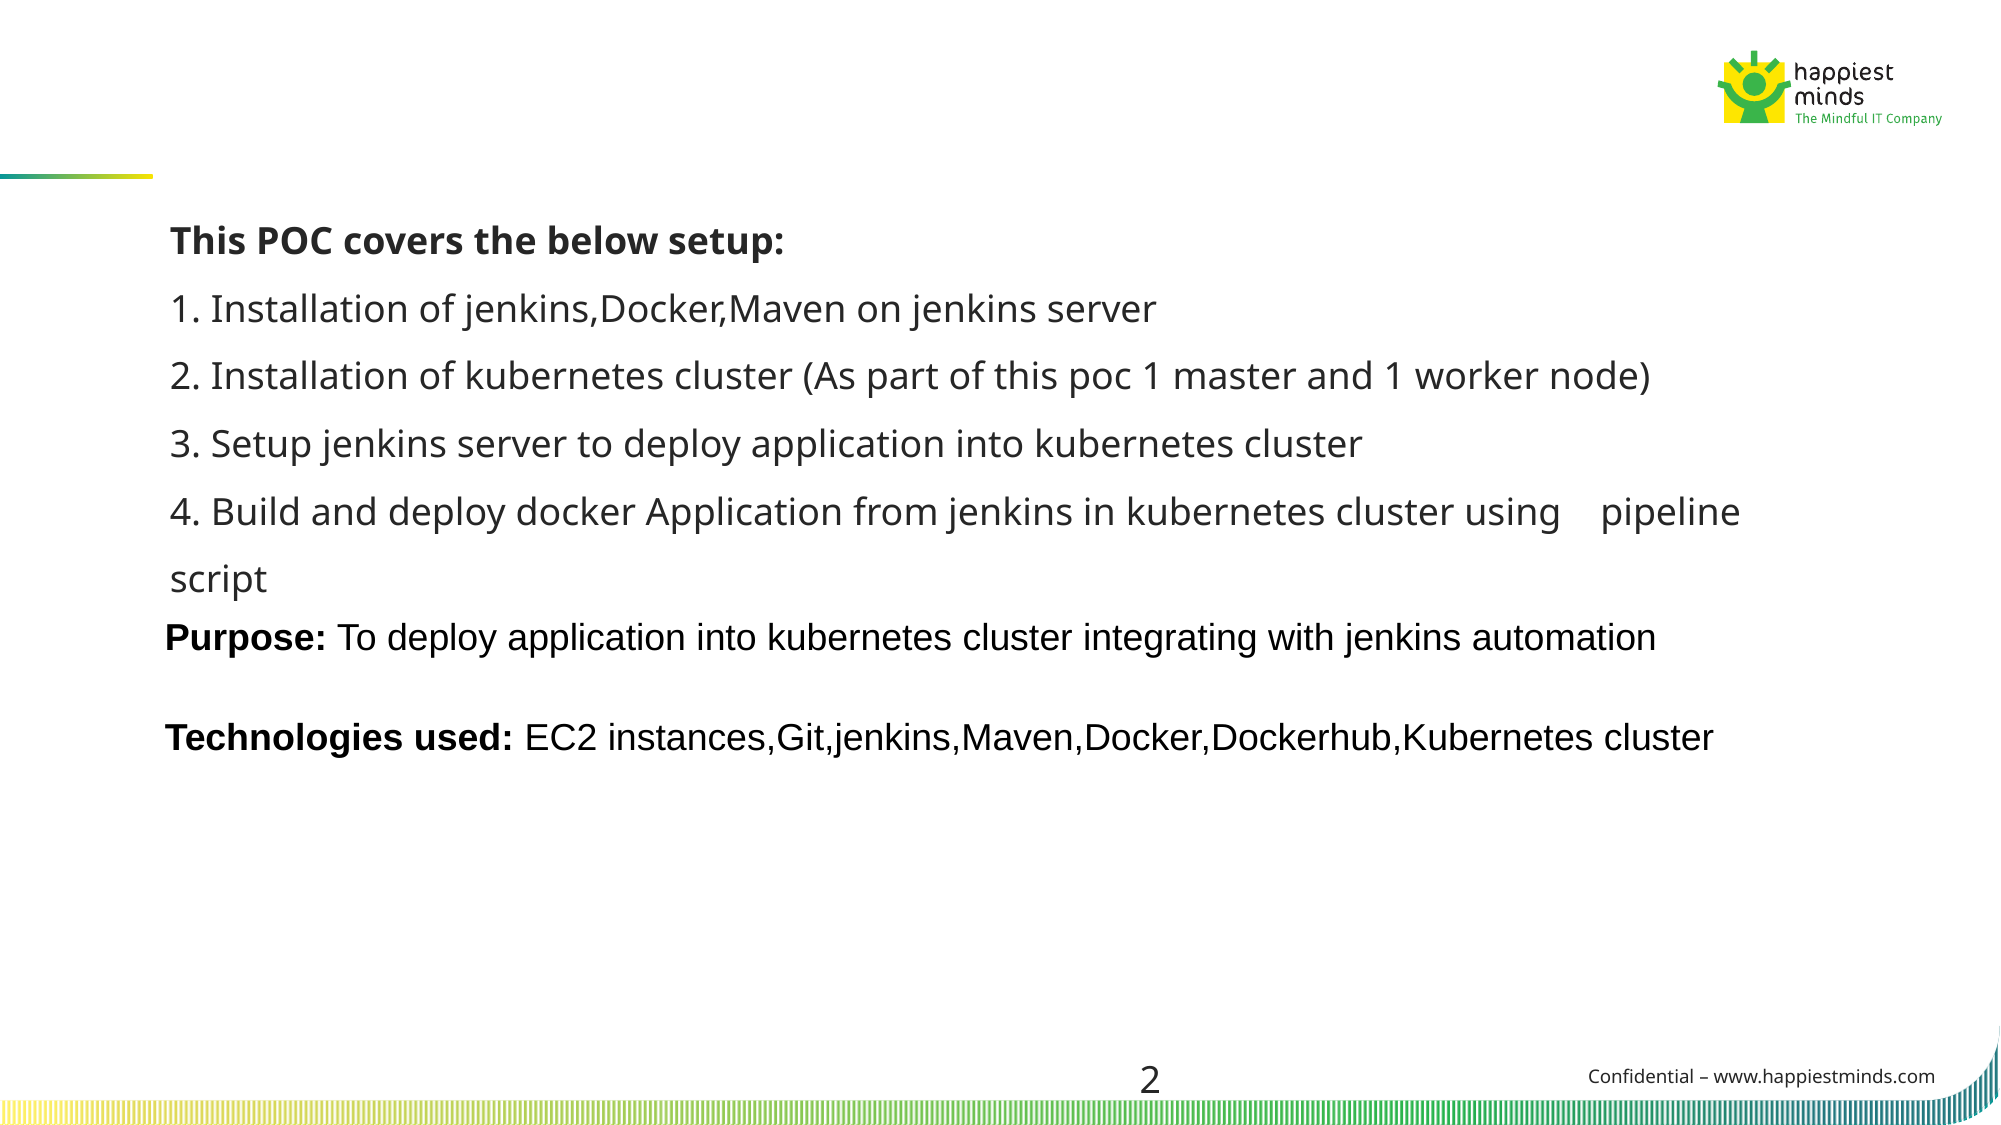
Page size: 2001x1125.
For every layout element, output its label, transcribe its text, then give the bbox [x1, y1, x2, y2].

picture [0, 985, 2000, 1125]
text_box Purpose: To deploy application into kubernetes cluster integrating with jenkins automation [150, 608, 1719, 667]
slide_number <number> [1124, 1048, 1575, 1109]
text_box This POC covers the below setup: 1. Installation of jenkins,Docker,Maven on jenkins server 2. Installation of kubernetes cluster (As part of this poc 1 master and 1 worker node) 3. Setup jenkins server to deploy application into kubernetes cluster 4. Build and deploy docker Application from jenkins in kubernetes cluster using pipeline script [155, 187, 1801, 608]
text_box Technologies used: EC2 instances,Git,jenkins,Maven,Docker,Dockerhub,Kubernetes cluster [150, 709, 1765, 768]
